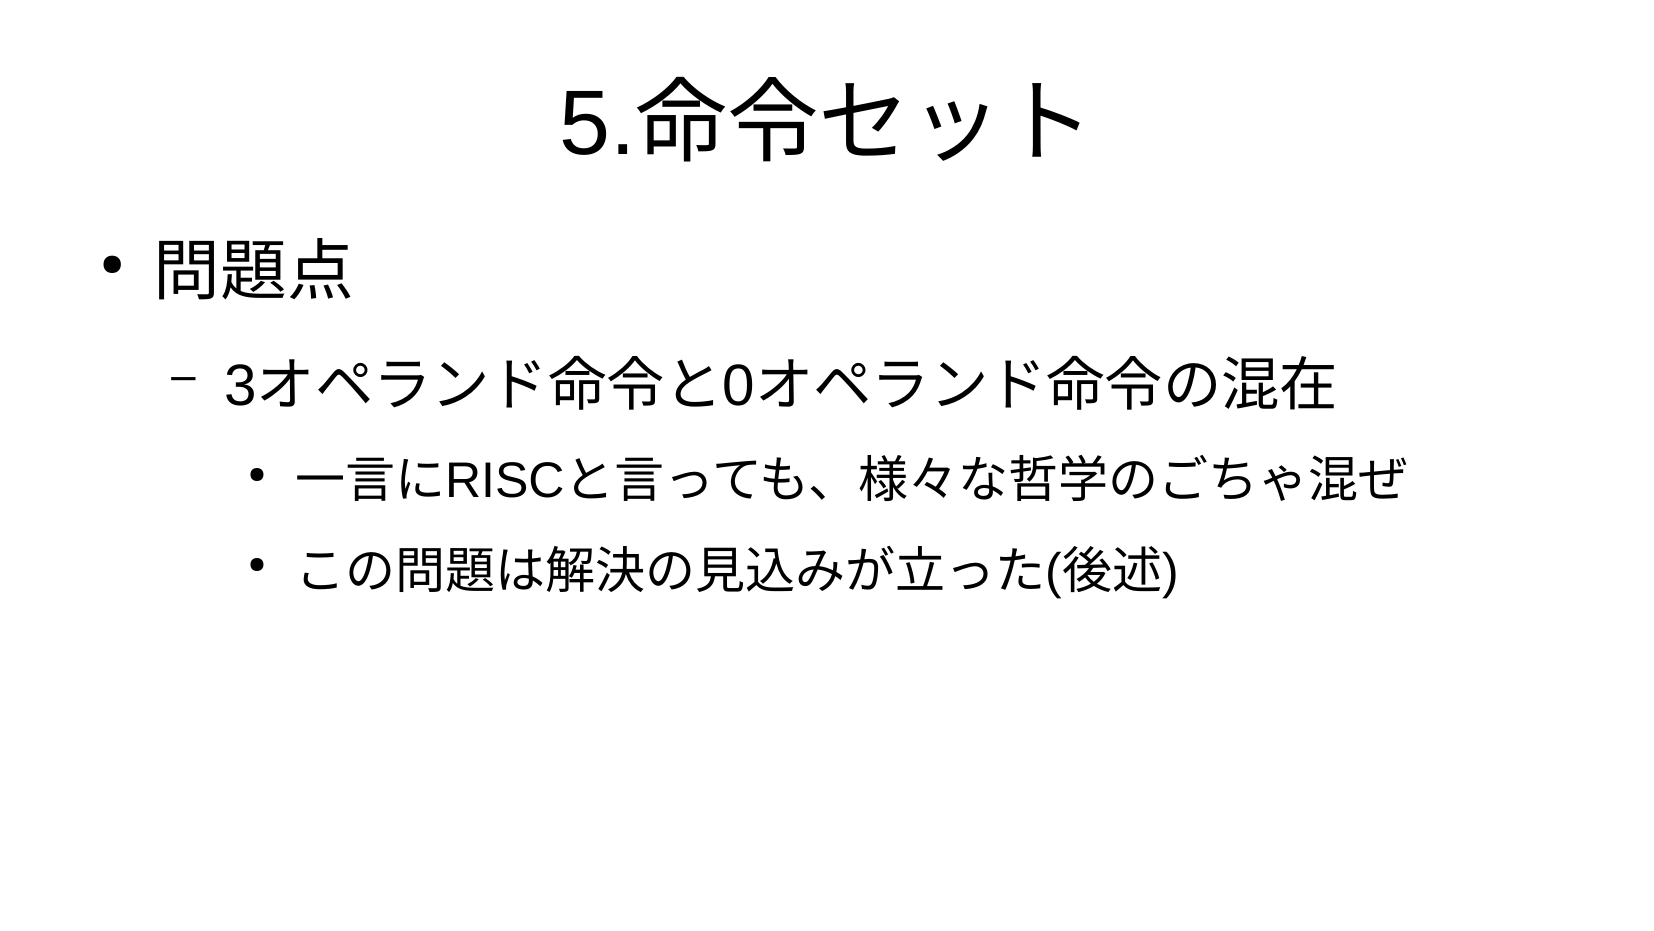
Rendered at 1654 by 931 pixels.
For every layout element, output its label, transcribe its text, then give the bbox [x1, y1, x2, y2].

list 問題点 3オペランド命令と0オペランド命令の混在 一言にRISCと言っても、様々な哲学のごちゃ混ぜ この問題は解決の見込みが立った(後述) [82, 217, 1571, 758]
title 5.命令セット [82, 37, 1571, 193]
